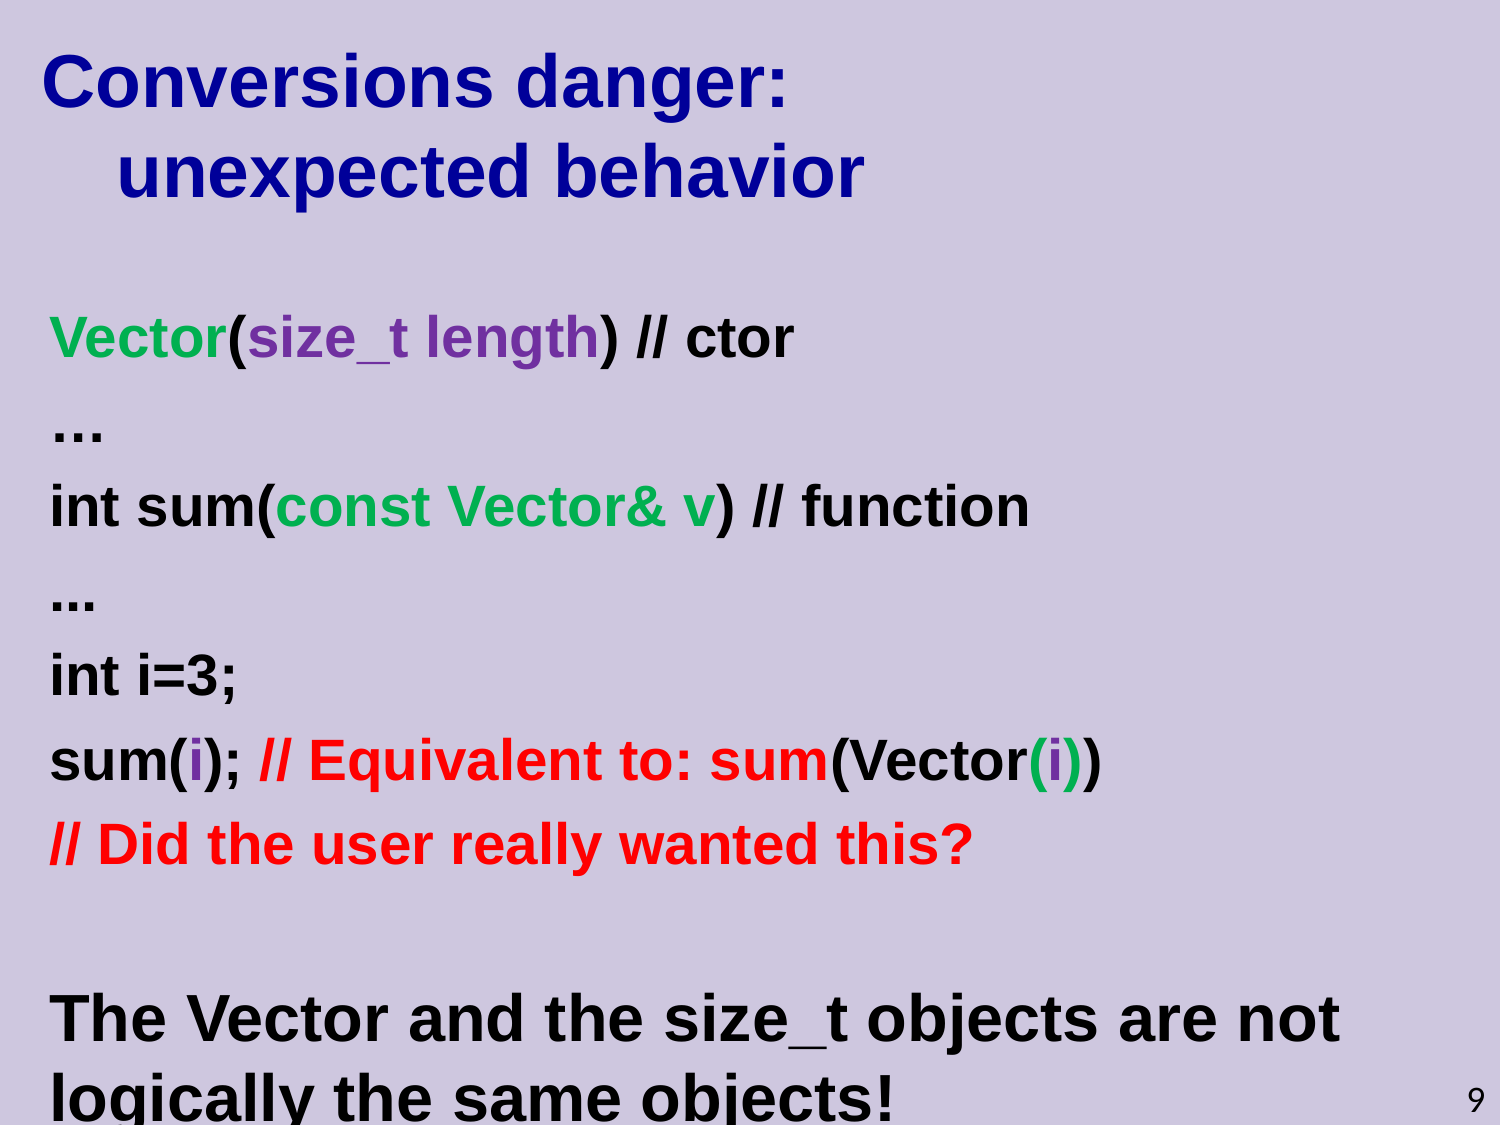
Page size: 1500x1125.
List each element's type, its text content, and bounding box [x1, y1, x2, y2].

title Conversions danger: unexpected behavior [41, 32, 1500, 303]
list Vector(size_t length) // ctor … int sum(const Vector& v) // function ... int i=3; sum(i); // Equivalent to: sum(Vector(i)) // Did the user really wanted this? The Vector and the size_t objects are not logically the same objects! [49, 215, 1468, 1125]
text_box <number> [1468, 1069, 1500, 1125]
